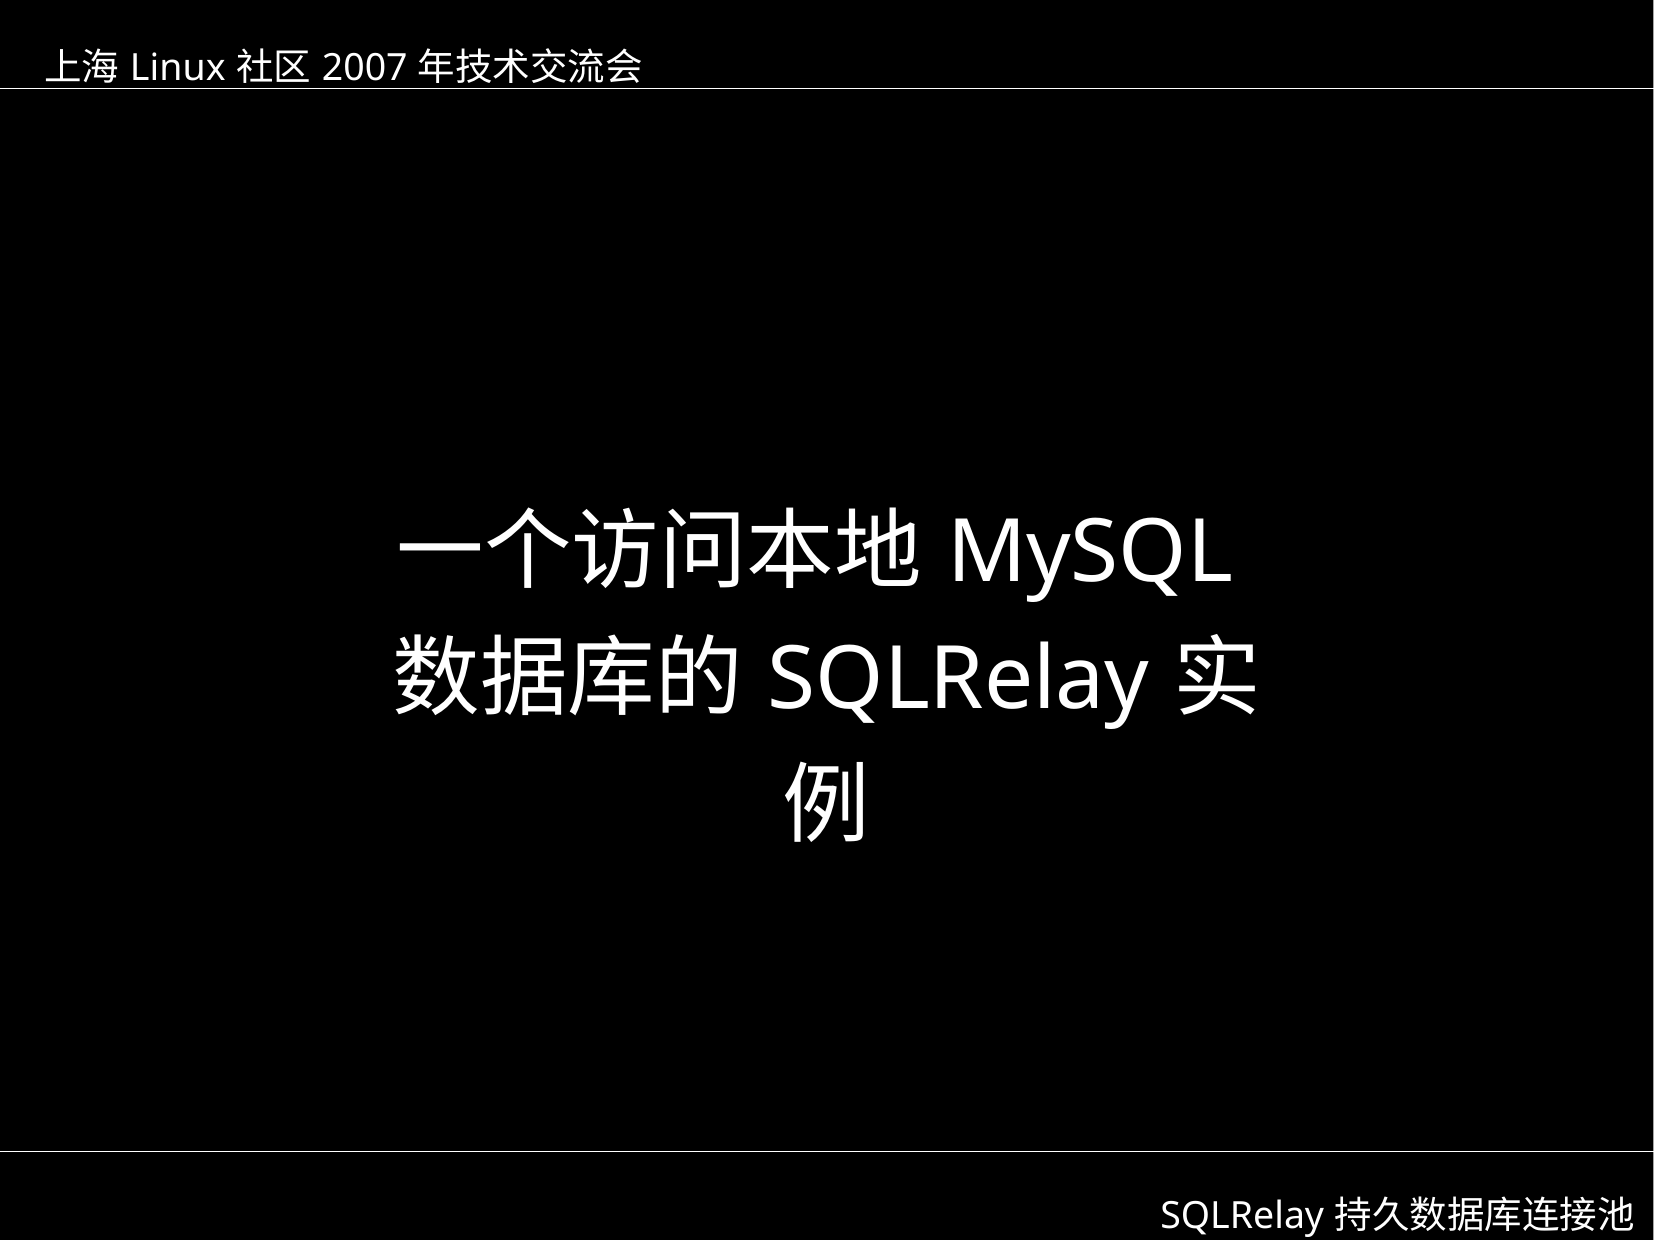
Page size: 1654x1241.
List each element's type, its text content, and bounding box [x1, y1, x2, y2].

text_box 上海Linux社区2007年技术交流会 [29, 29, 633, 82]
text_box 一个访问本地MySQL数据库的SQLRelay实例 [354, 472, 1300, 663]
text_box SQLRelay持久数据库连接池 [1145, 1177, 1633, 1231]
